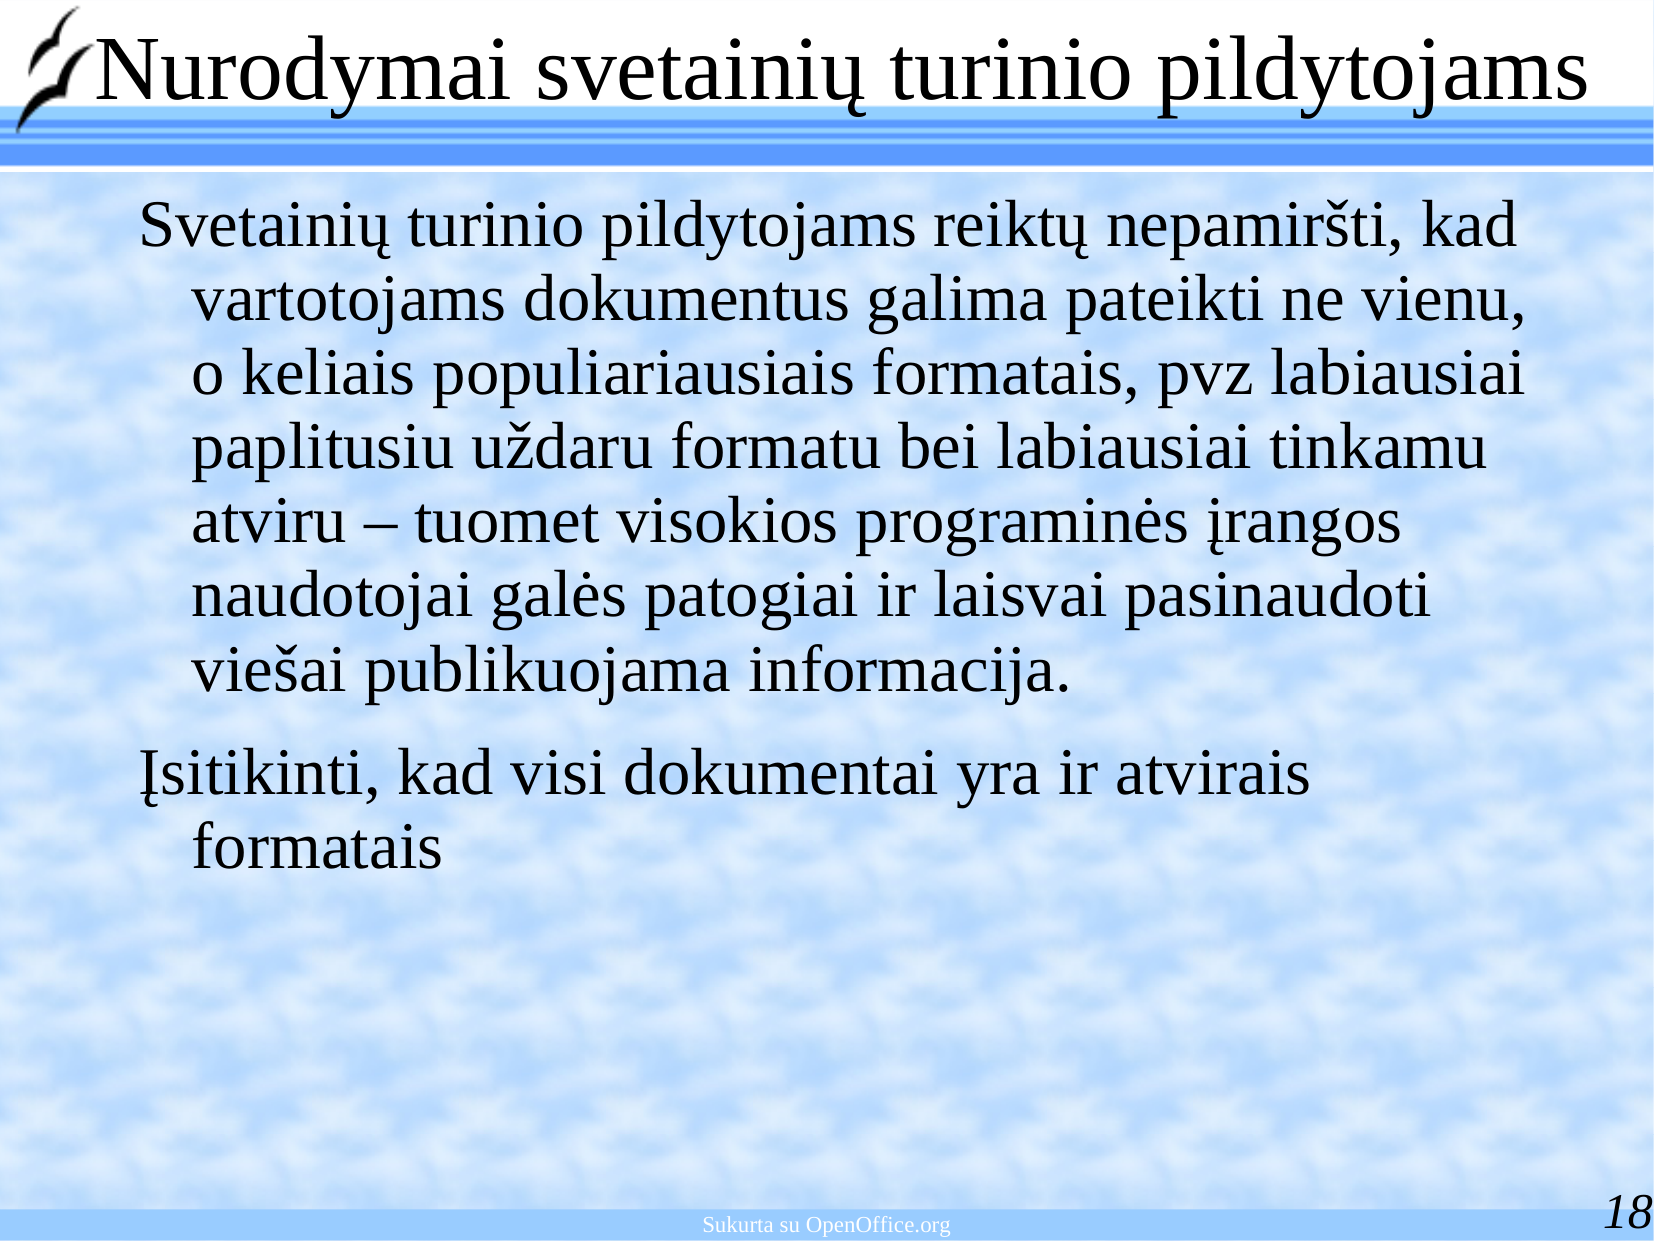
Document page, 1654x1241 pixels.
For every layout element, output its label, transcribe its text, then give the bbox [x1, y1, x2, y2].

picture [0, 0, 1654, 1209]
picture [1636, 1197, 1647, 1209]
title Nurodymai svetainių turinio pildytojams [94, 0, 1593, 137]
list Svetainių turinio pildytojams reiktų nepamiršti, kad vartotojams dokumentus galima pateikti ne vienu, o keliais populiariausiais formatais, pvz labiausiai paplitusiu uždaru formatu bei labiausiai tinkamu atviru – tuomet visokios programinės įrangos naudotojai galės patogiai ir laisvai pasinaudoti viešai publikuojama informacija. Įsitikinti, kad visi dokumentai yra ir atvirais formatais [120, 187, 1533, 1195]
